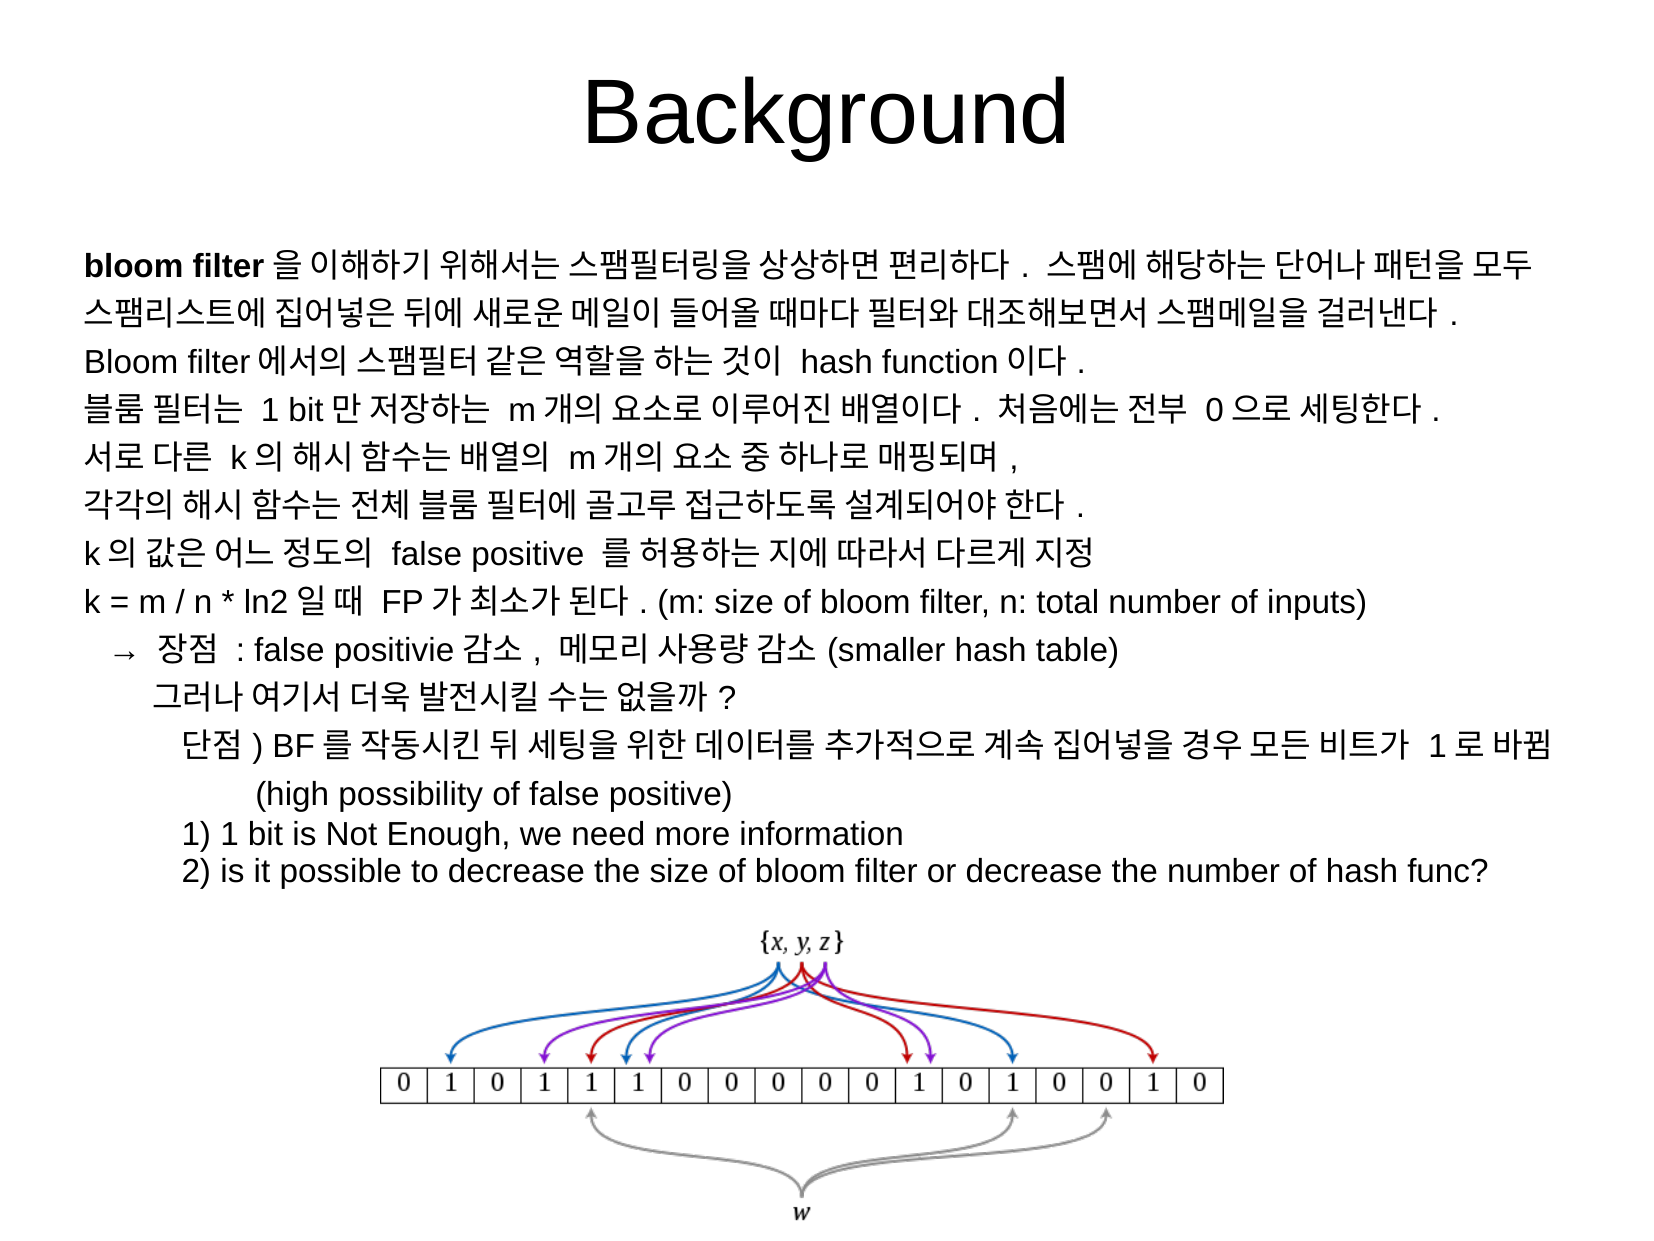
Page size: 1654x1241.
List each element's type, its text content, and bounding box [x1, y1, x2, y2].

text_box bloom filter을 이해하기 위해서는 스팸필터링을 상상하면 편리하다. 스팸에 해당하는 단어나 패턴을 모두 스팸리스트에 집어넣은 뒤에 새로운 메일이 들어올 때마다 필터와 대조해보면서 스팸메일을 걸러낸다. Bloom filter에서의 스팸필터 같은 역할을 하는 것이 hash function이다. 블룸 필터는 1 bit만 저장하는 m개의 요소로 이루어진 배열이다. 처음에는 전부 0으로 세팅한다. 서로 다른 k의 해시 함수는 배열의 m개의 요소 중 하나로 매핑되며, 각각의 해시 함수는 전체 블룸 필터에 골고루 접근하도록 설계되어야 한다. k의 값은 어느 정도의 false positive 를 허용하는 지에 따라서 다르게 지정 k = m / n * ln2일 때 FP가 최소가 된다. (m: size of bloom filter, n: total number of inputs) → 장점 : false positivie감소, 메모리 사용량 감소(smaller hash table) 그러나 여기서 더욱 발전시킬 수는 없을까? 단점) BF를 작동시킨 뒤 세팅을 위한 데이터를 추가적으로 계속 집어넣을 경우 모든 비트가 1로 바뀜 (high possibility of false positive) 1) 1 bit is Not Enough, we need more information 2) is it possible to decrease the size of bloom filter or decrease the number of hash func? [69, 231, 1570, 915]
title Background [82, 8, 1571, 216]
picture [380, 928, 1224, 1232]
